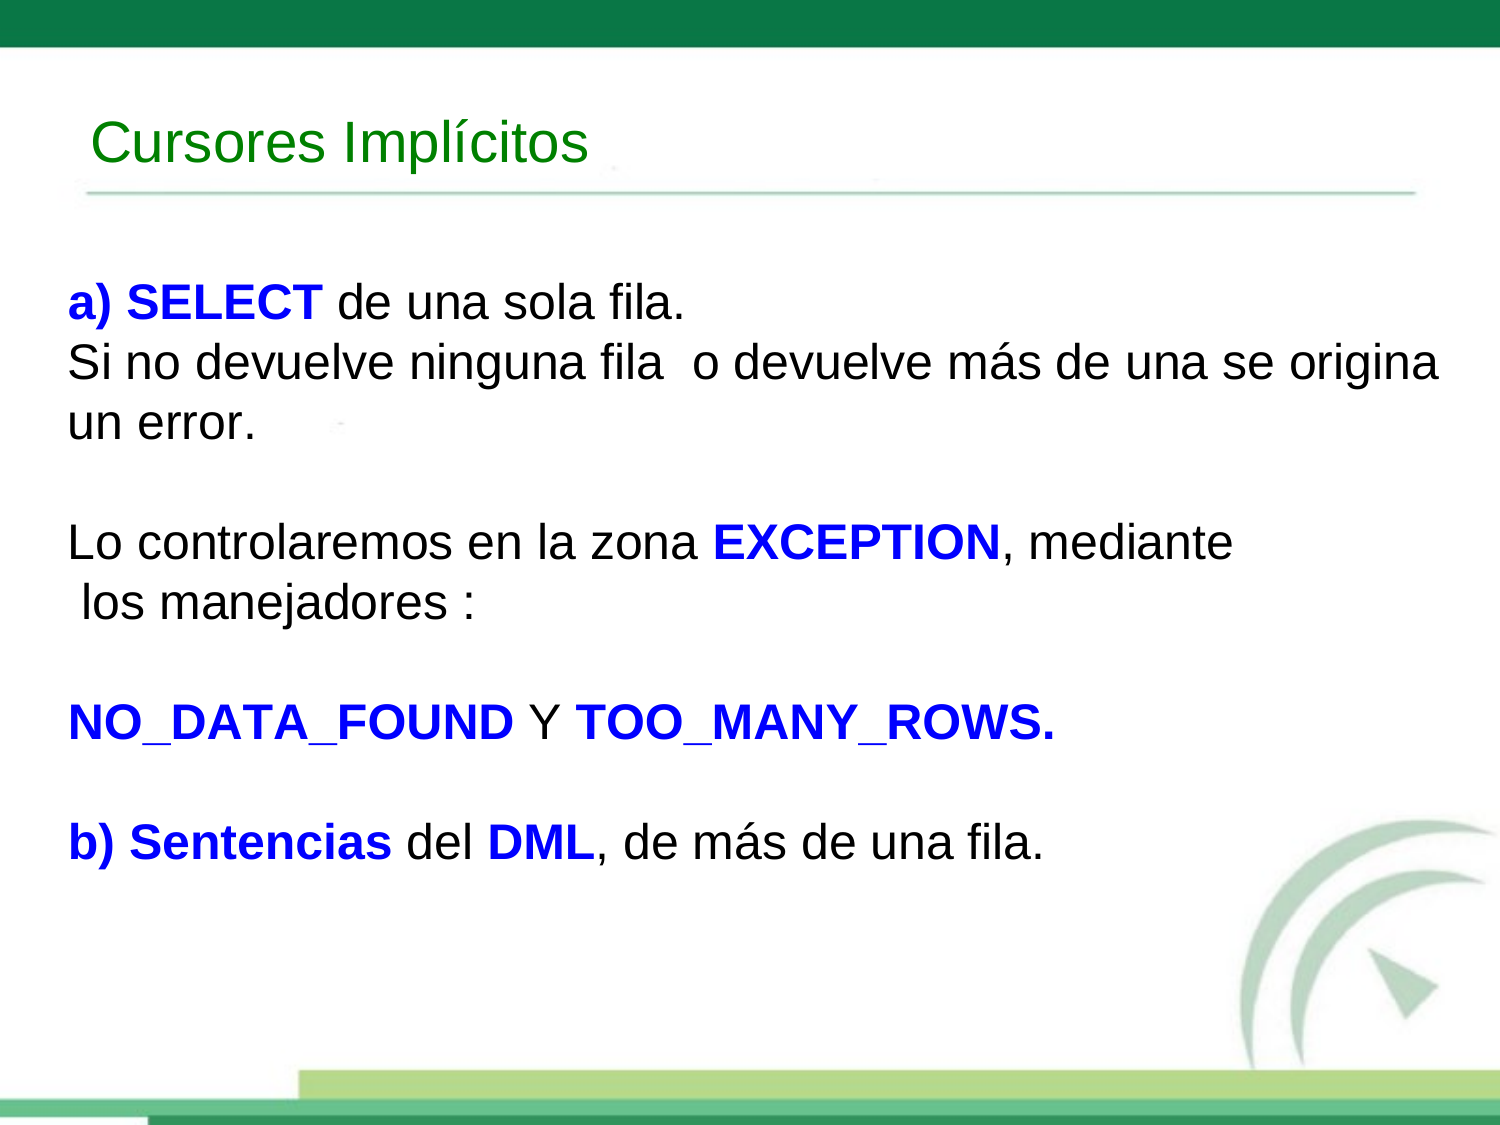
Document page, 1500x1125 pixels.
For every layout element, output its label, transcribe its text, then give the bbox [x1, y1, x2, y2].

text_box a) SELECT de una sola fila. Si no devuelve ninguna fila o devuelve más de una se origina un error. Lo controlaremos en la zona EXCEPTION, mediante los manejadores : NO_DATA_FOUND Y TOO_MANY_ROWS. b) Sentencias del DML, de más de una fila. [53, 261, 1455, 998]
picture [0, 0, 1500, 1125]
title Cursores Implícitos [75, 45, 1426, 233]
